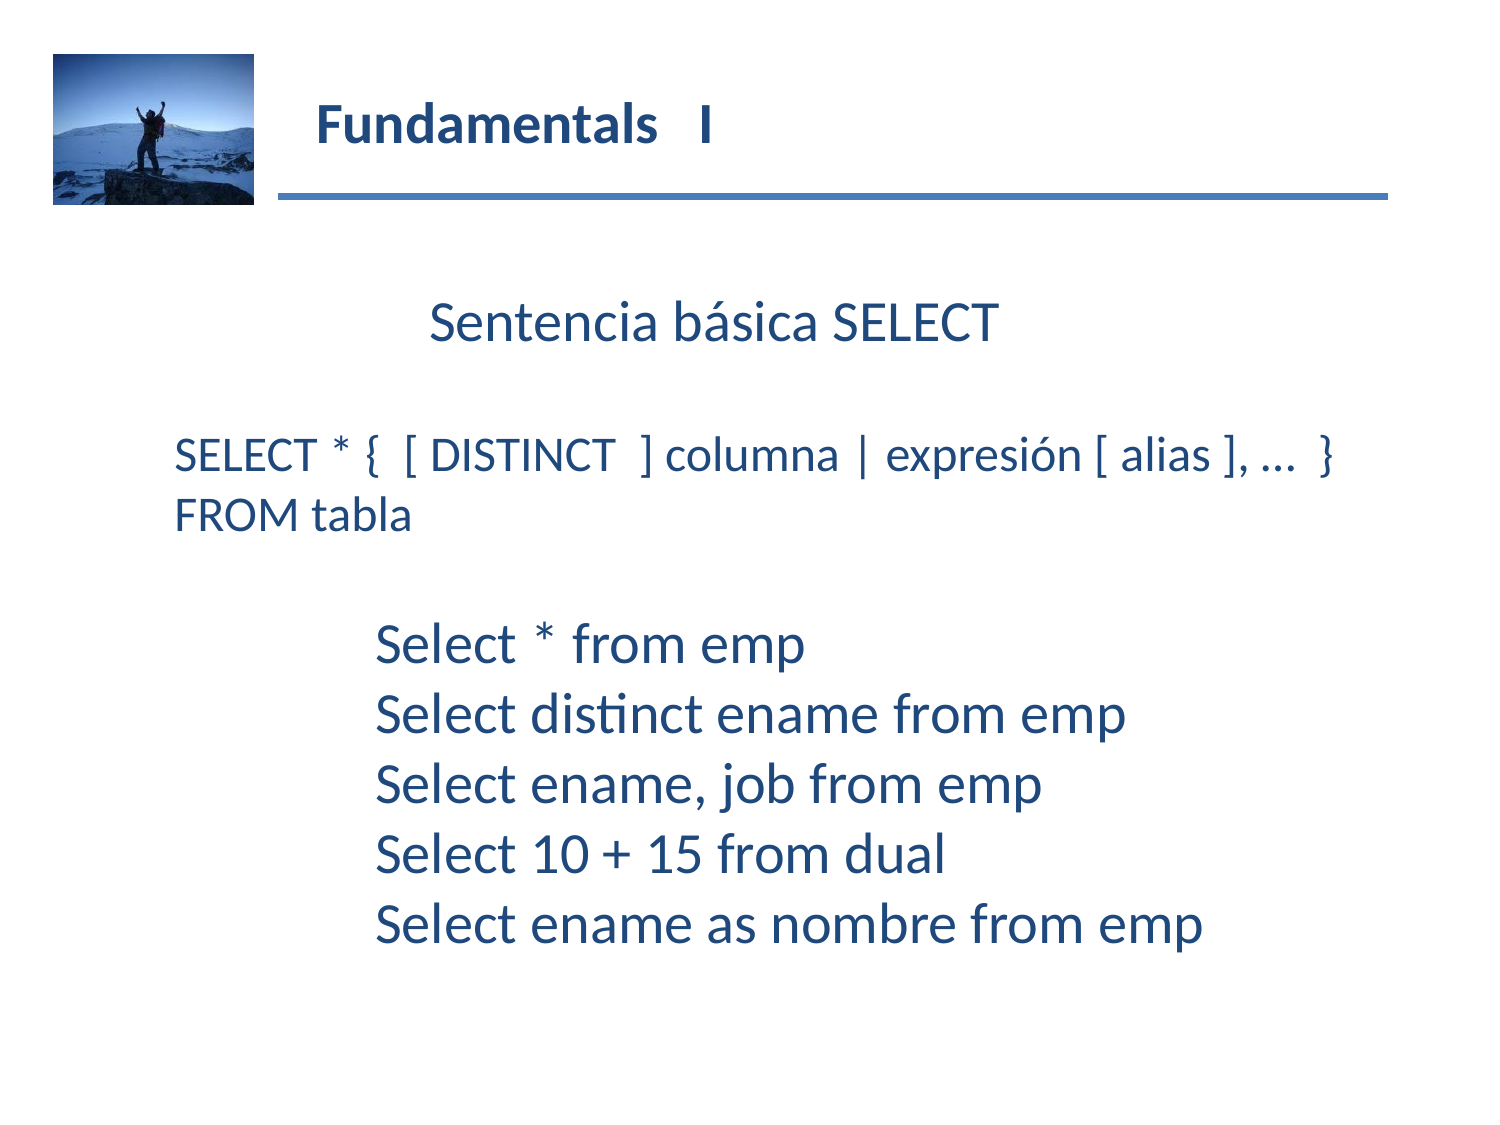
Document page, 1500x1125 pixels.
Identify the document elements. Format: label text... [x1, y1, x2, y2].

text_box Fundamentals I [301, 78, 821, 164]
text_box Select * from emp Select distinct ename from emp Select ename, job from emp Select 10 + 15 from dual Select ename as nombre from emp [360, 597, 1353, 967]
picture [53, 54, 254, 205]
text_box Sentencia básica SELECT [383, 275, 1046, 362]
text_box SELECT * { [ DISTINCT ] columna | expresión [ alias ], … } FROM tabla [159, 414, 1365, 551]
